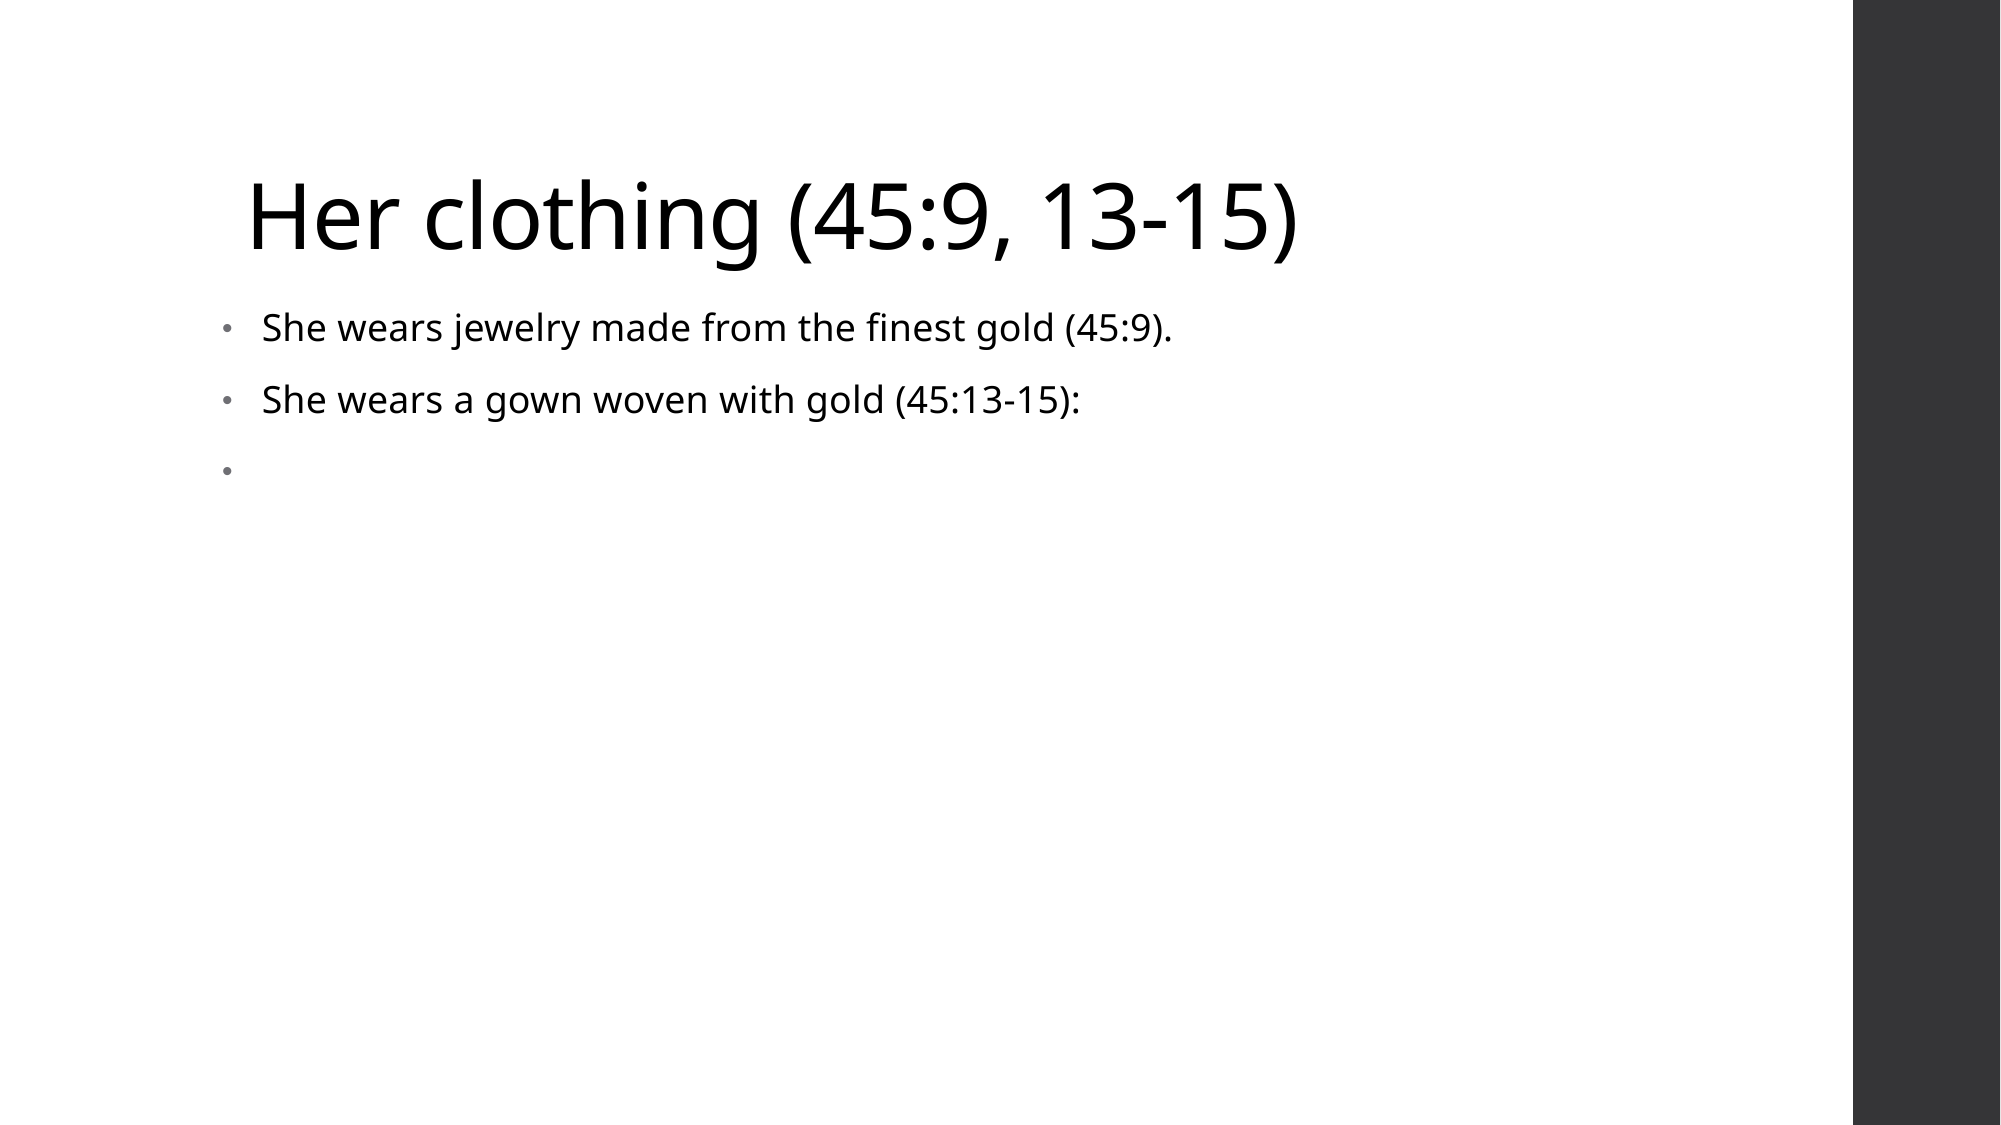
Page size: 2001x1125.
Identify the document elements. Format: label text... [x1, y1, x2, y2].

title Her clothing (45:9, 13-15) [206, 60, 1797, 278]
list She wears jewelry made from the finest gold (45:9). She wears a gown woven with gold (45:13-15): [206, 299, 1617, 1014]
